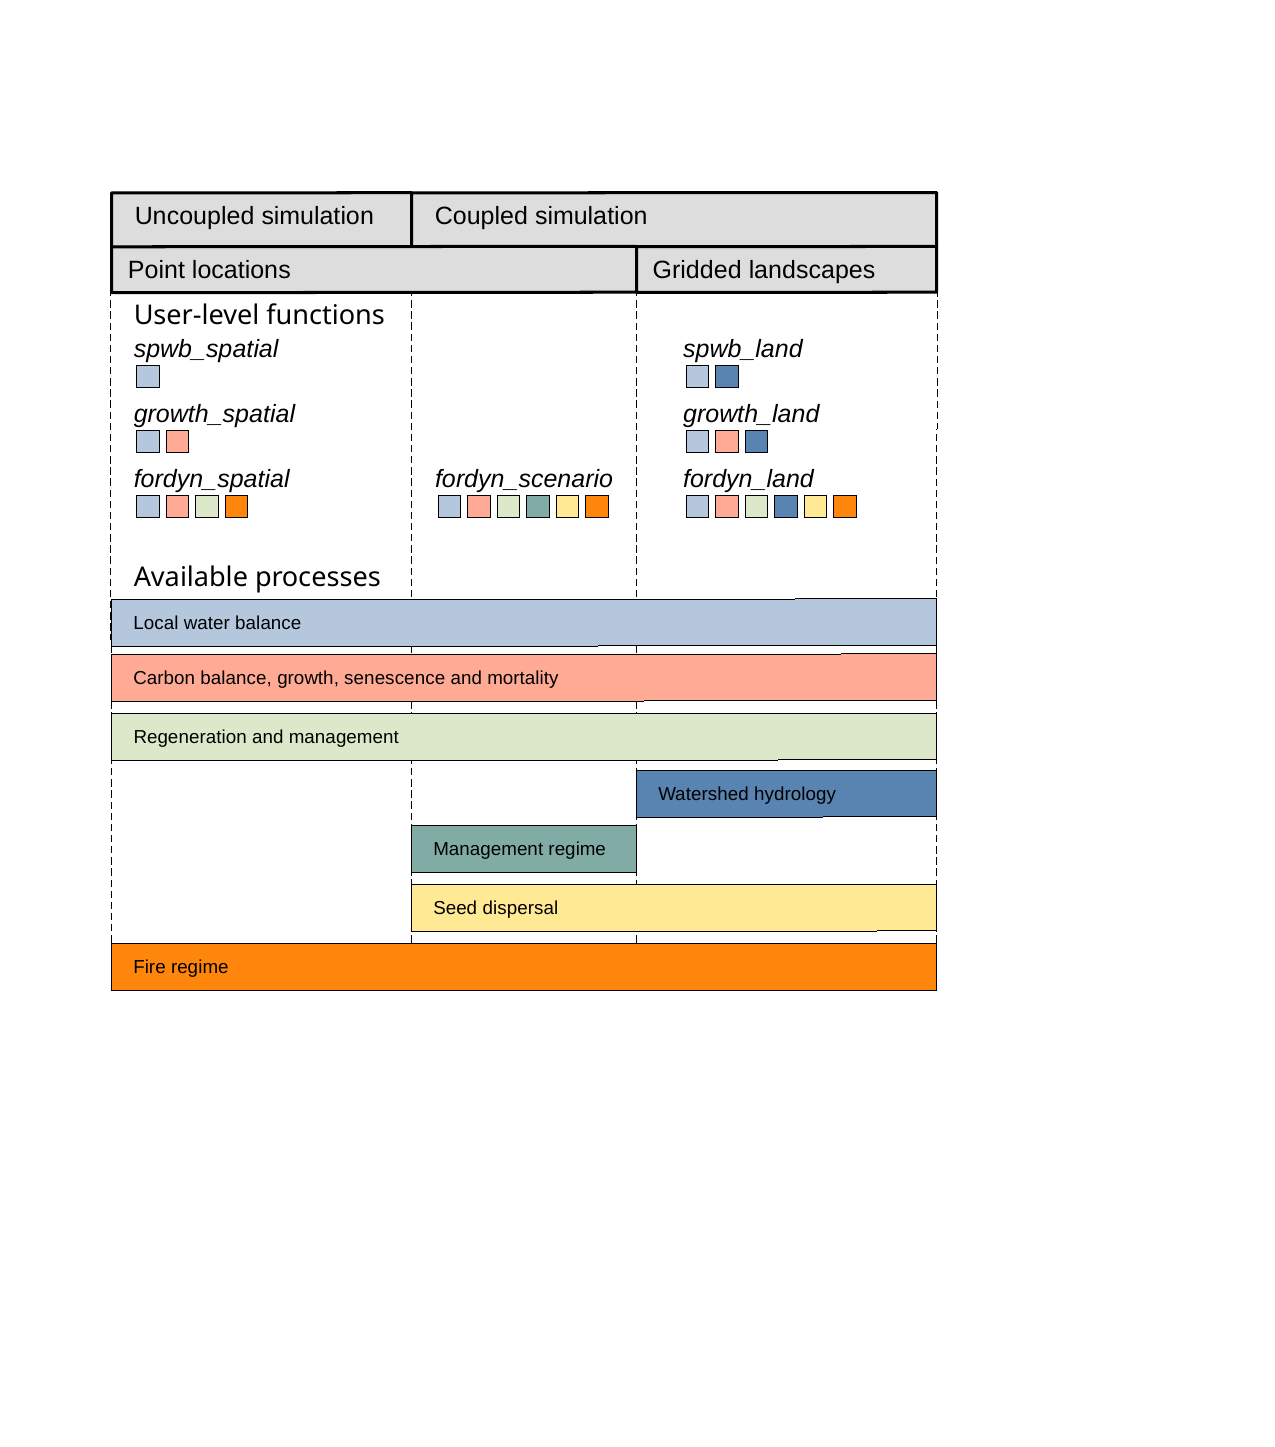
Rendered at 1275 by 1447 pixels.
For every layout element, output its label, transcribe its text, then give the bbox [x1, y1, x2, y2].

text_box [686, 365, 709, 388]
text_box [195, 495, 219, 518]
text_box spwb_spatial [119, 327, 315, 379]
text_box fordyn_land [668, 457, 864, 509]
text_box [556, 495, 579, 518]
text_box [585, 495, 609, 518]
text_box [526, 495, 550, 518]
text_box [715, 365, 739, 388]
text_box [745, 495, 768, 518]
text_box spwb_land [668, 327, 864, 379]
text_box Available processes [119, 550, 412, 599]
text_box [774, 495, 798, 518]
text_box [467, 495, 491, 518]
text_box Gridded landscapes [636, 246, 937, 293]
text_box [686, 430, 709, 453]
text_box [715, 495, 739, 518]
text_box [745, 430, 768, 453]
text_box User-level functions [119, 294, 412, 395]
text_box [136, 365, 160, 388]
text_box [438, 495, 461, 518]
text_box fordyn_scenario [420, 457, 631, 501]
text_box [136, 430, 160, 453]
text_box [804, 495, 827, 518]
text_box [166, 495, 189, 518]
text_box growth_spatial [119, 392, 315, 444]
text_box Watershed hydrology [636, 770, 937, 818]
text_box Management regime [411, 825, 637, 873]
text_box [166, 430, 189, 453]
text_box [686, 495, 709, 518]
text_box [715, 430, 739, 453]
text_box Regeneration and management [111, 713, 937, 761]
text_box [136, 495, 160, 518]
text_box Seed dispersal [411, 884, 937, 932]
text_box [497, 495, 520, 518]
text_box growth_land [668, 392, 864, 444]
text_box Point locations [111, 246, 635, 293]
text_box [833, 495, 857, 518]
text_box Coupled simulation [411, 192, 937, 245]
text_box Local water balance [111, 598, 937, 647]
text_box Carbon balance, growth, senescence and mortality [111, 653, 937, 702]
text_box [225, 495, 248, 518]
text_box fordyn_spatial [119, 457, 315, 509]
text_box Fire regime [111, 943, 937, 991]
text_box Uncoupled simulation [111, 192, 410, 245]
